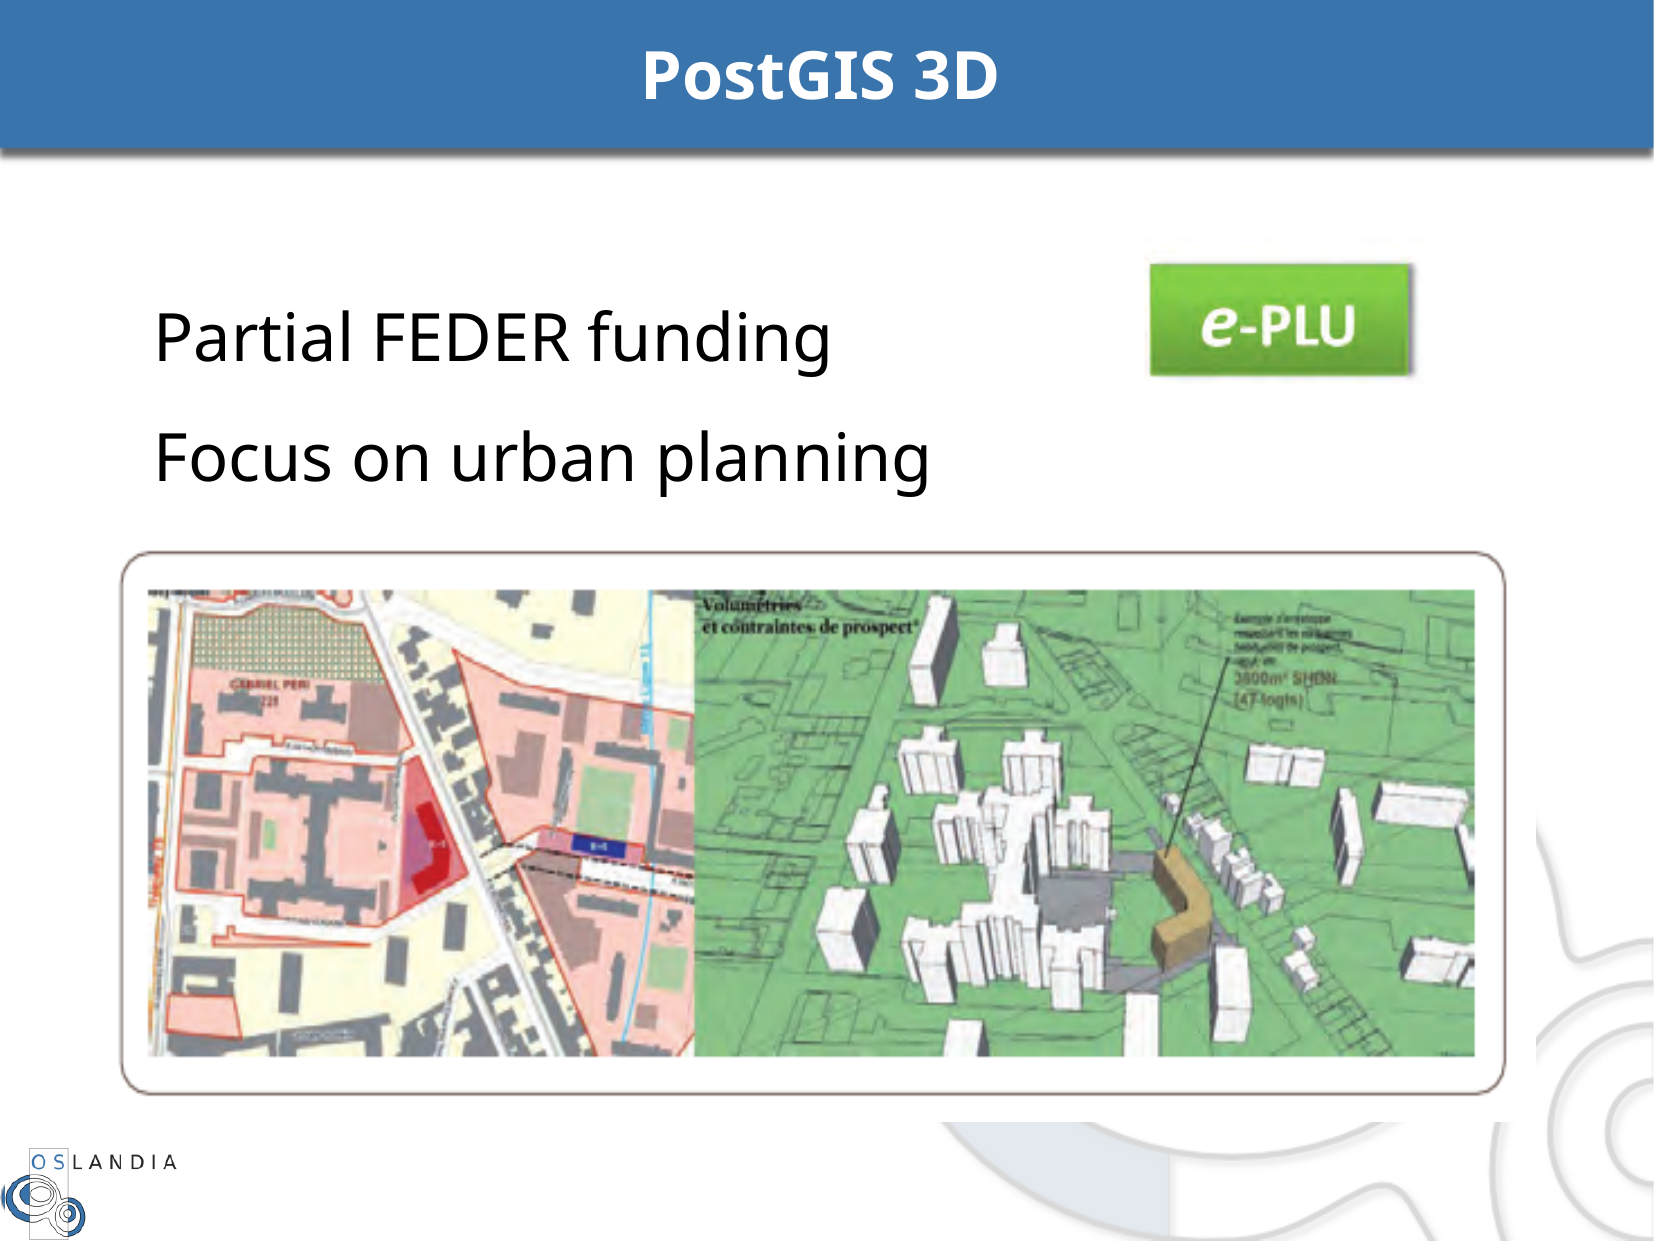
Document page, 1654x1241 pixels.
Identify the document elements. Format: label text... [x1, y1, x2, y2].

picture [0, 0, 1654, 1241]
list Partial FEDER funding Focus on urban planning [82, 290, 1571, 1109]
title PostGIS 3D [76, 0, 1565, 148]
